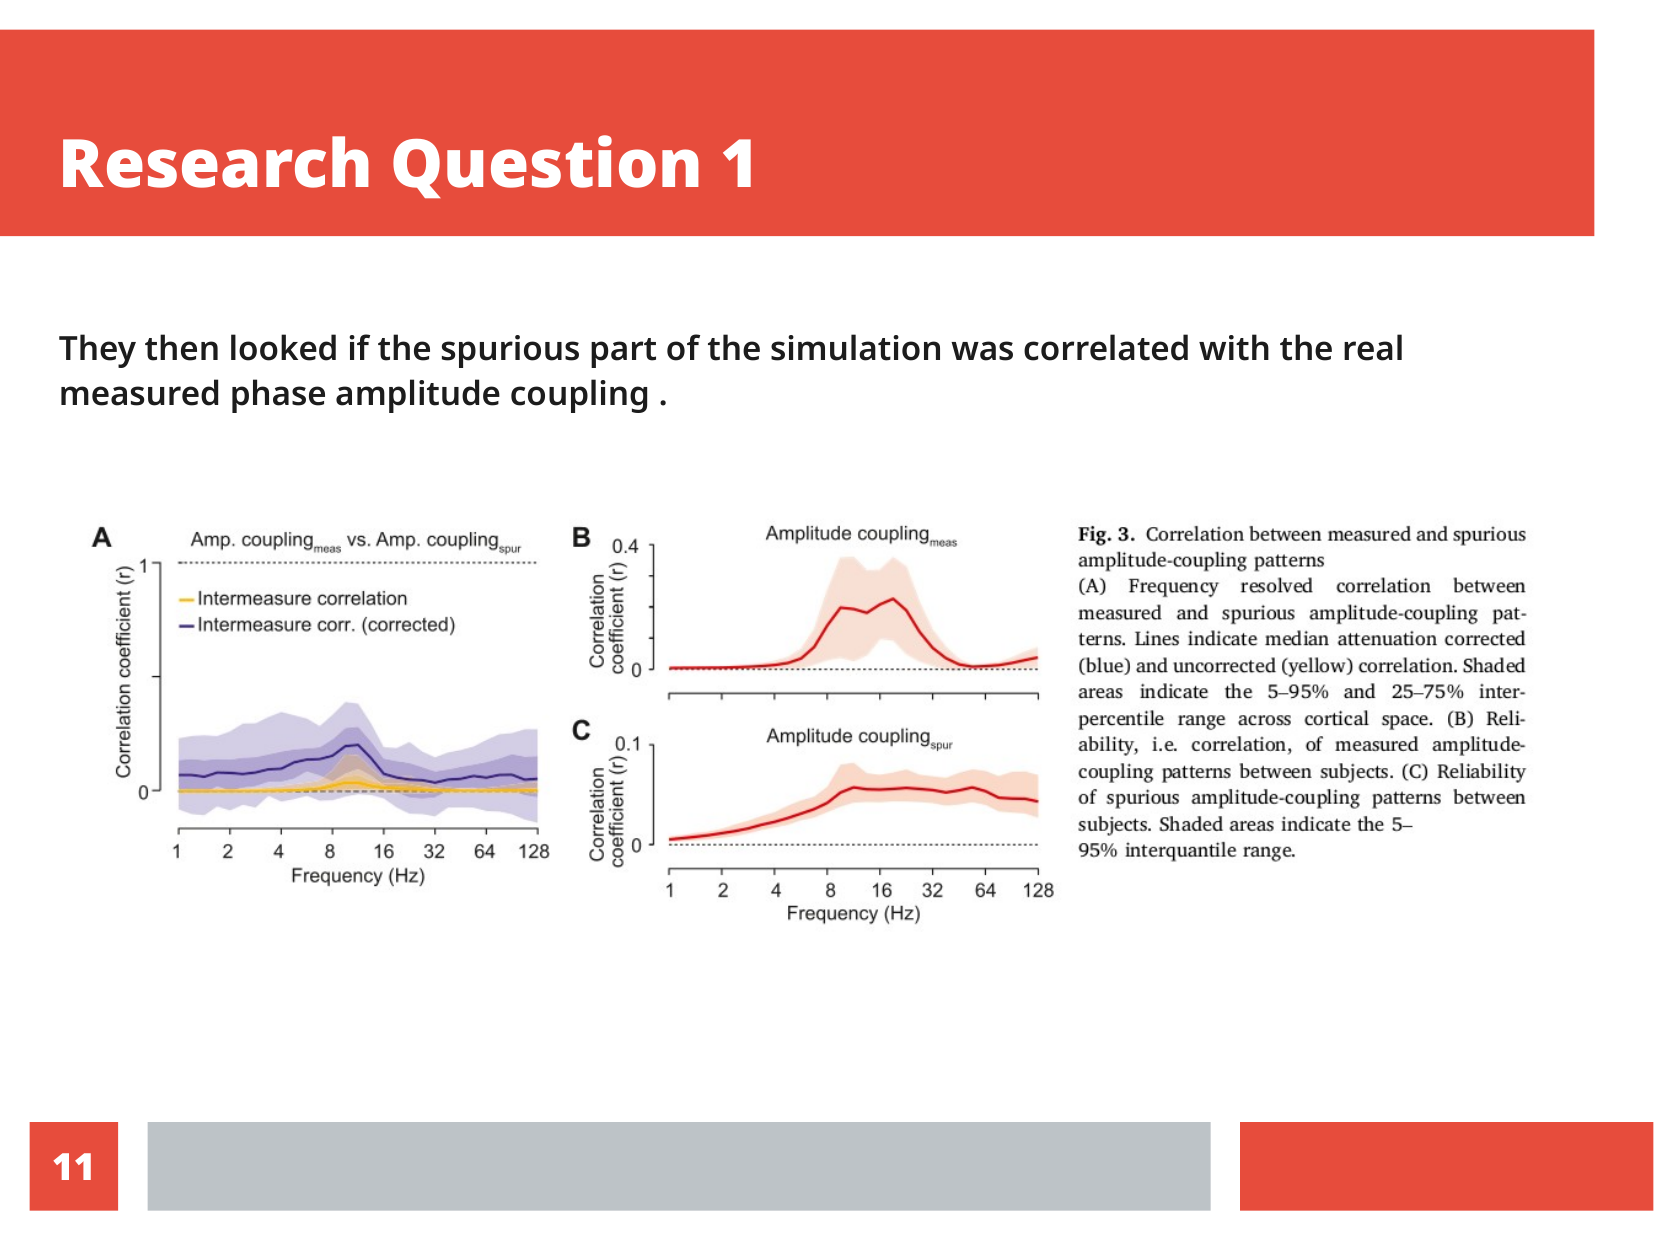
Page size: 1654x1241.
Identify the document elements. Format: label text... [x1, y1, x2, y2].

title Research Question 1 [59, 59, 1595, 207]
picture [78, 499, 1565, 961]
list They then looked if the spurious part of the simulation was correlated with the real measured phase amplitude coupling . [59, 324, 1565, 1093]
